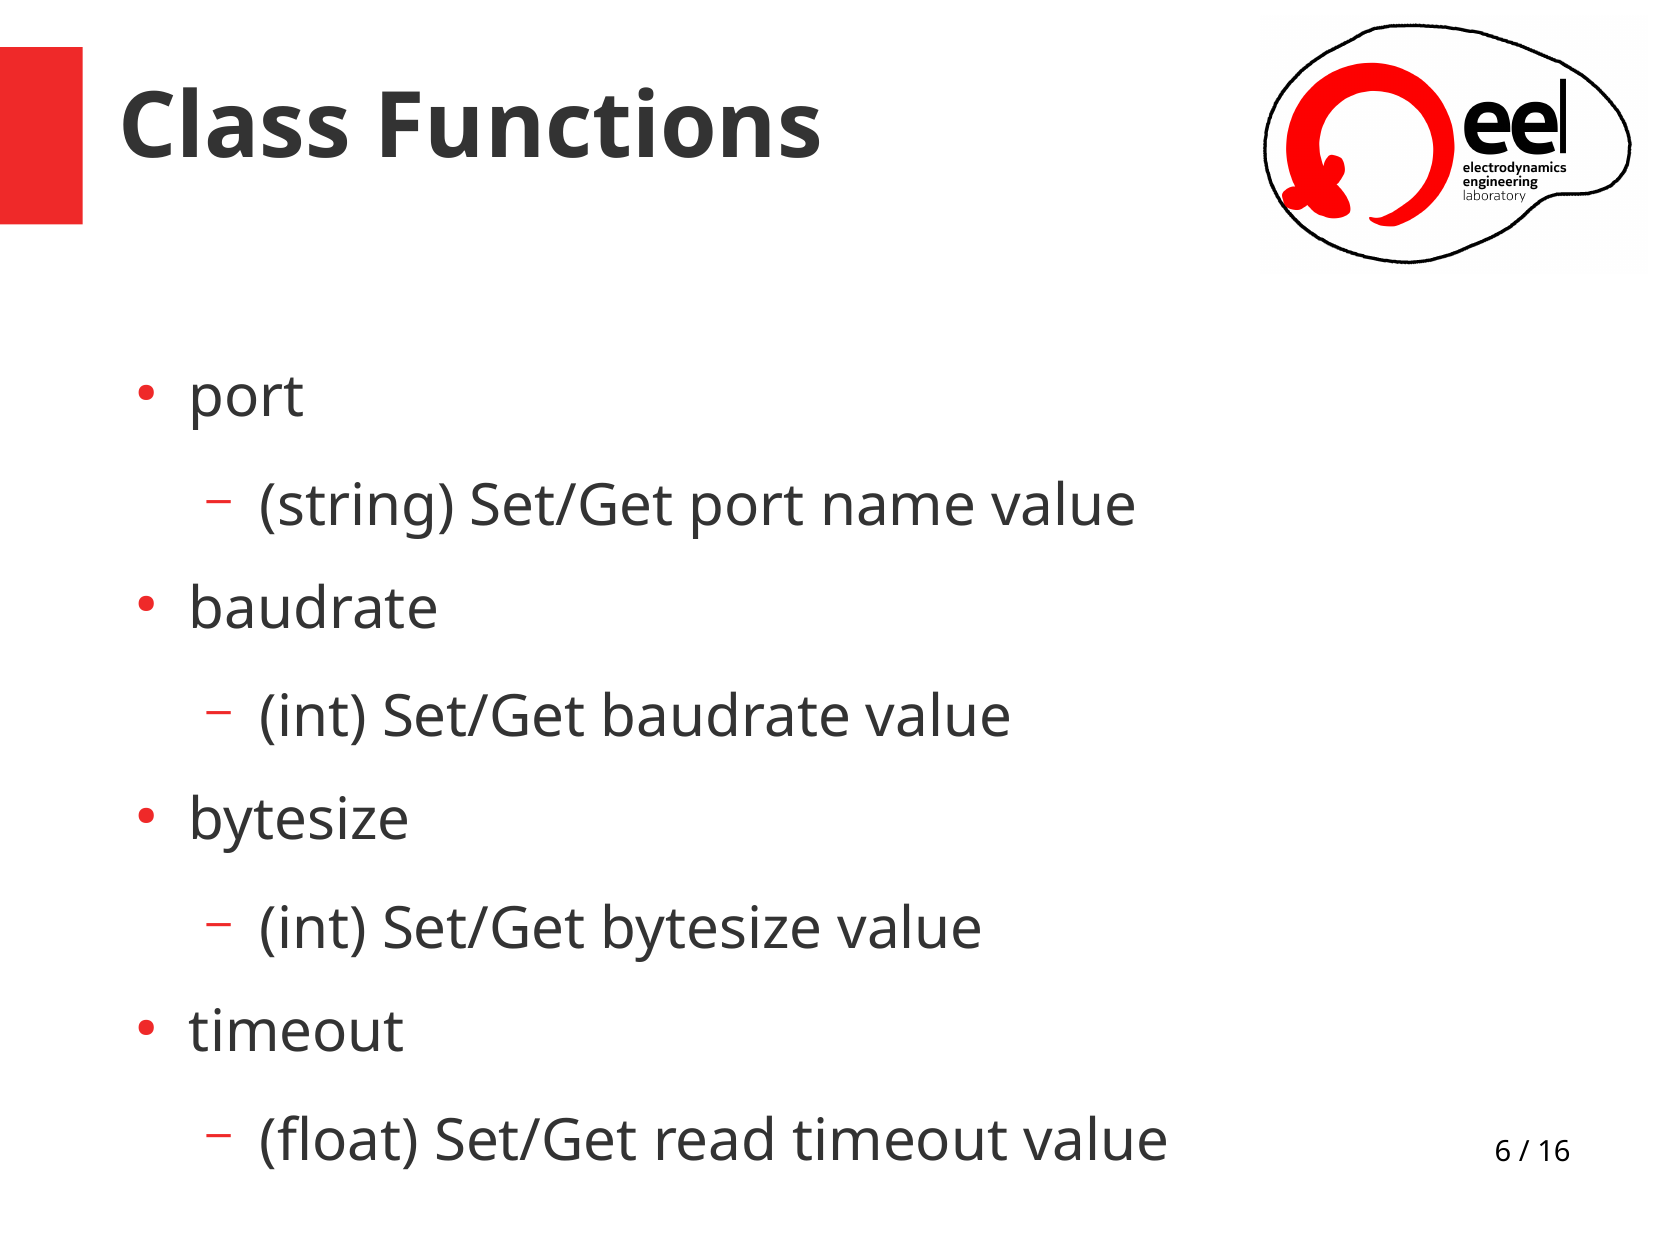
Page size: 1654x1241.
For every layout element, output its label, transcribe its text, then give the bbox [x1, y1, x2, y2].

title Class Functions [118, 49, 1260, 257]
picture [1260, 15, 1648, 274]
list port (string) Set/Get port name value baudrate (int) Set/Get baudrate value bytesize (int) Set/Get bytesize value timeout (float) Set/Get read timeout value [118, 354, 1536, 1111]
